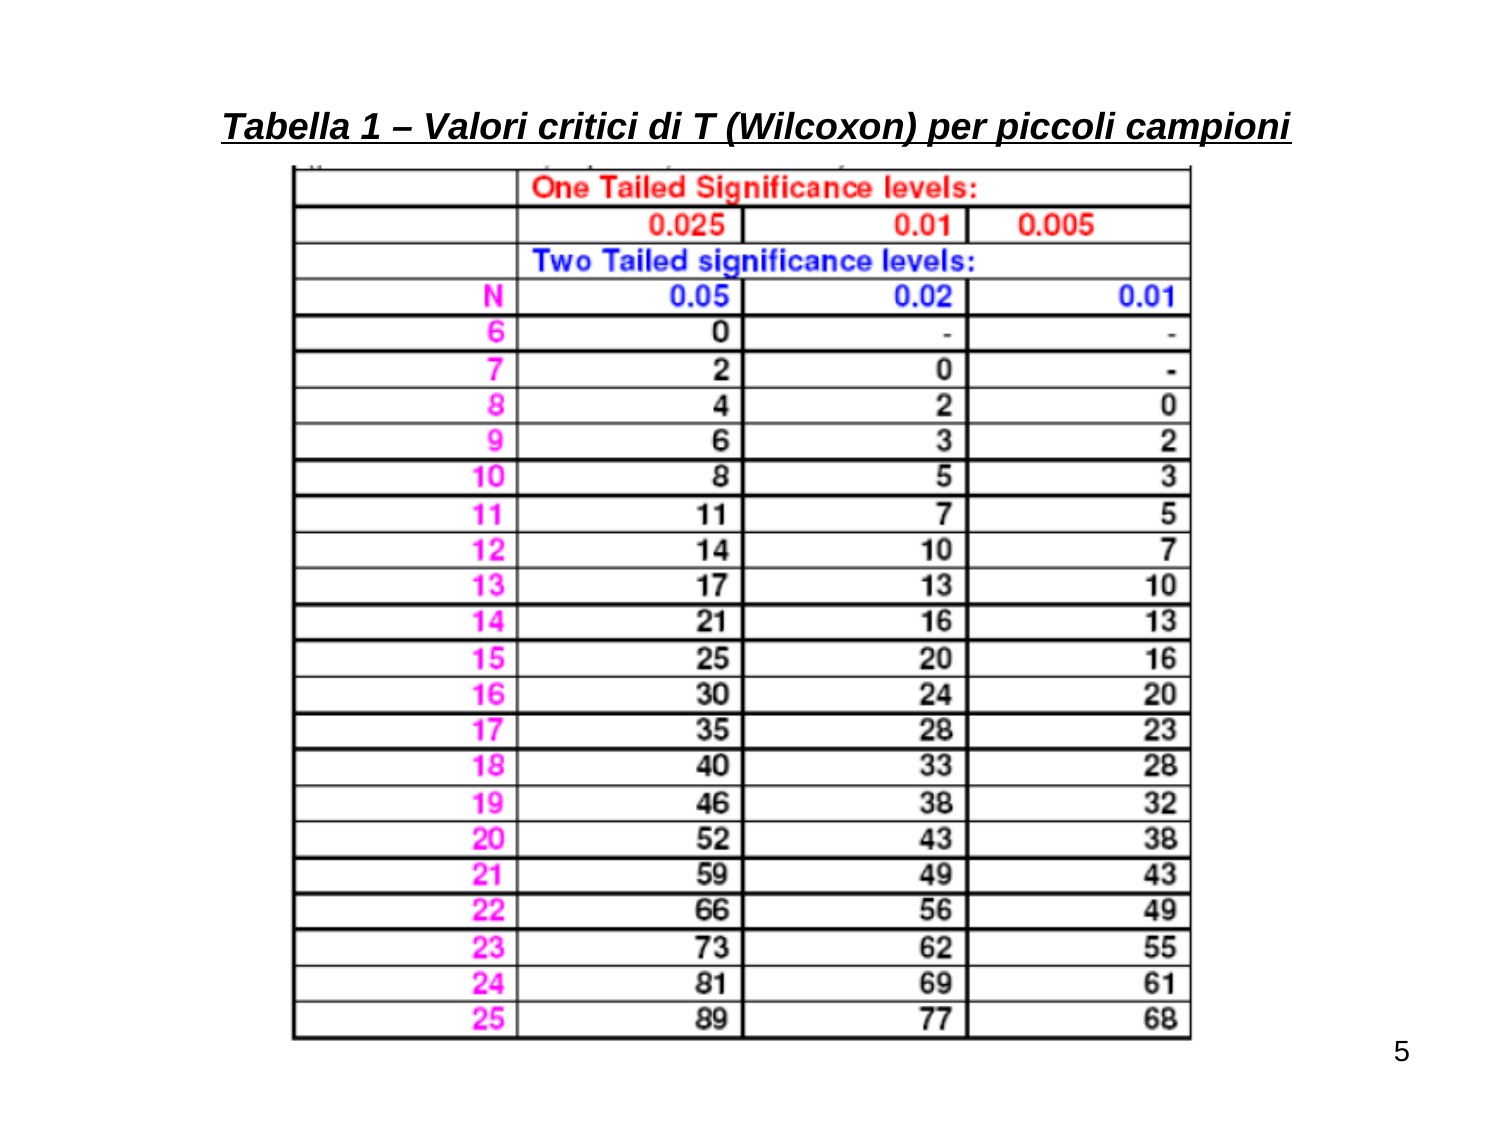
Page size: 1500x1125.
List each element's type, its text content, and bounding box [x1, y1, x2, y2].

picture [265, 156, 1227, 1051]
text_box Tabella 1 – Valori critici di T (Wilcoxon) per piccoli campioni [206, 90, 1329, 156]
text_box <numero> [1074, 1024, 1426, 1103]
